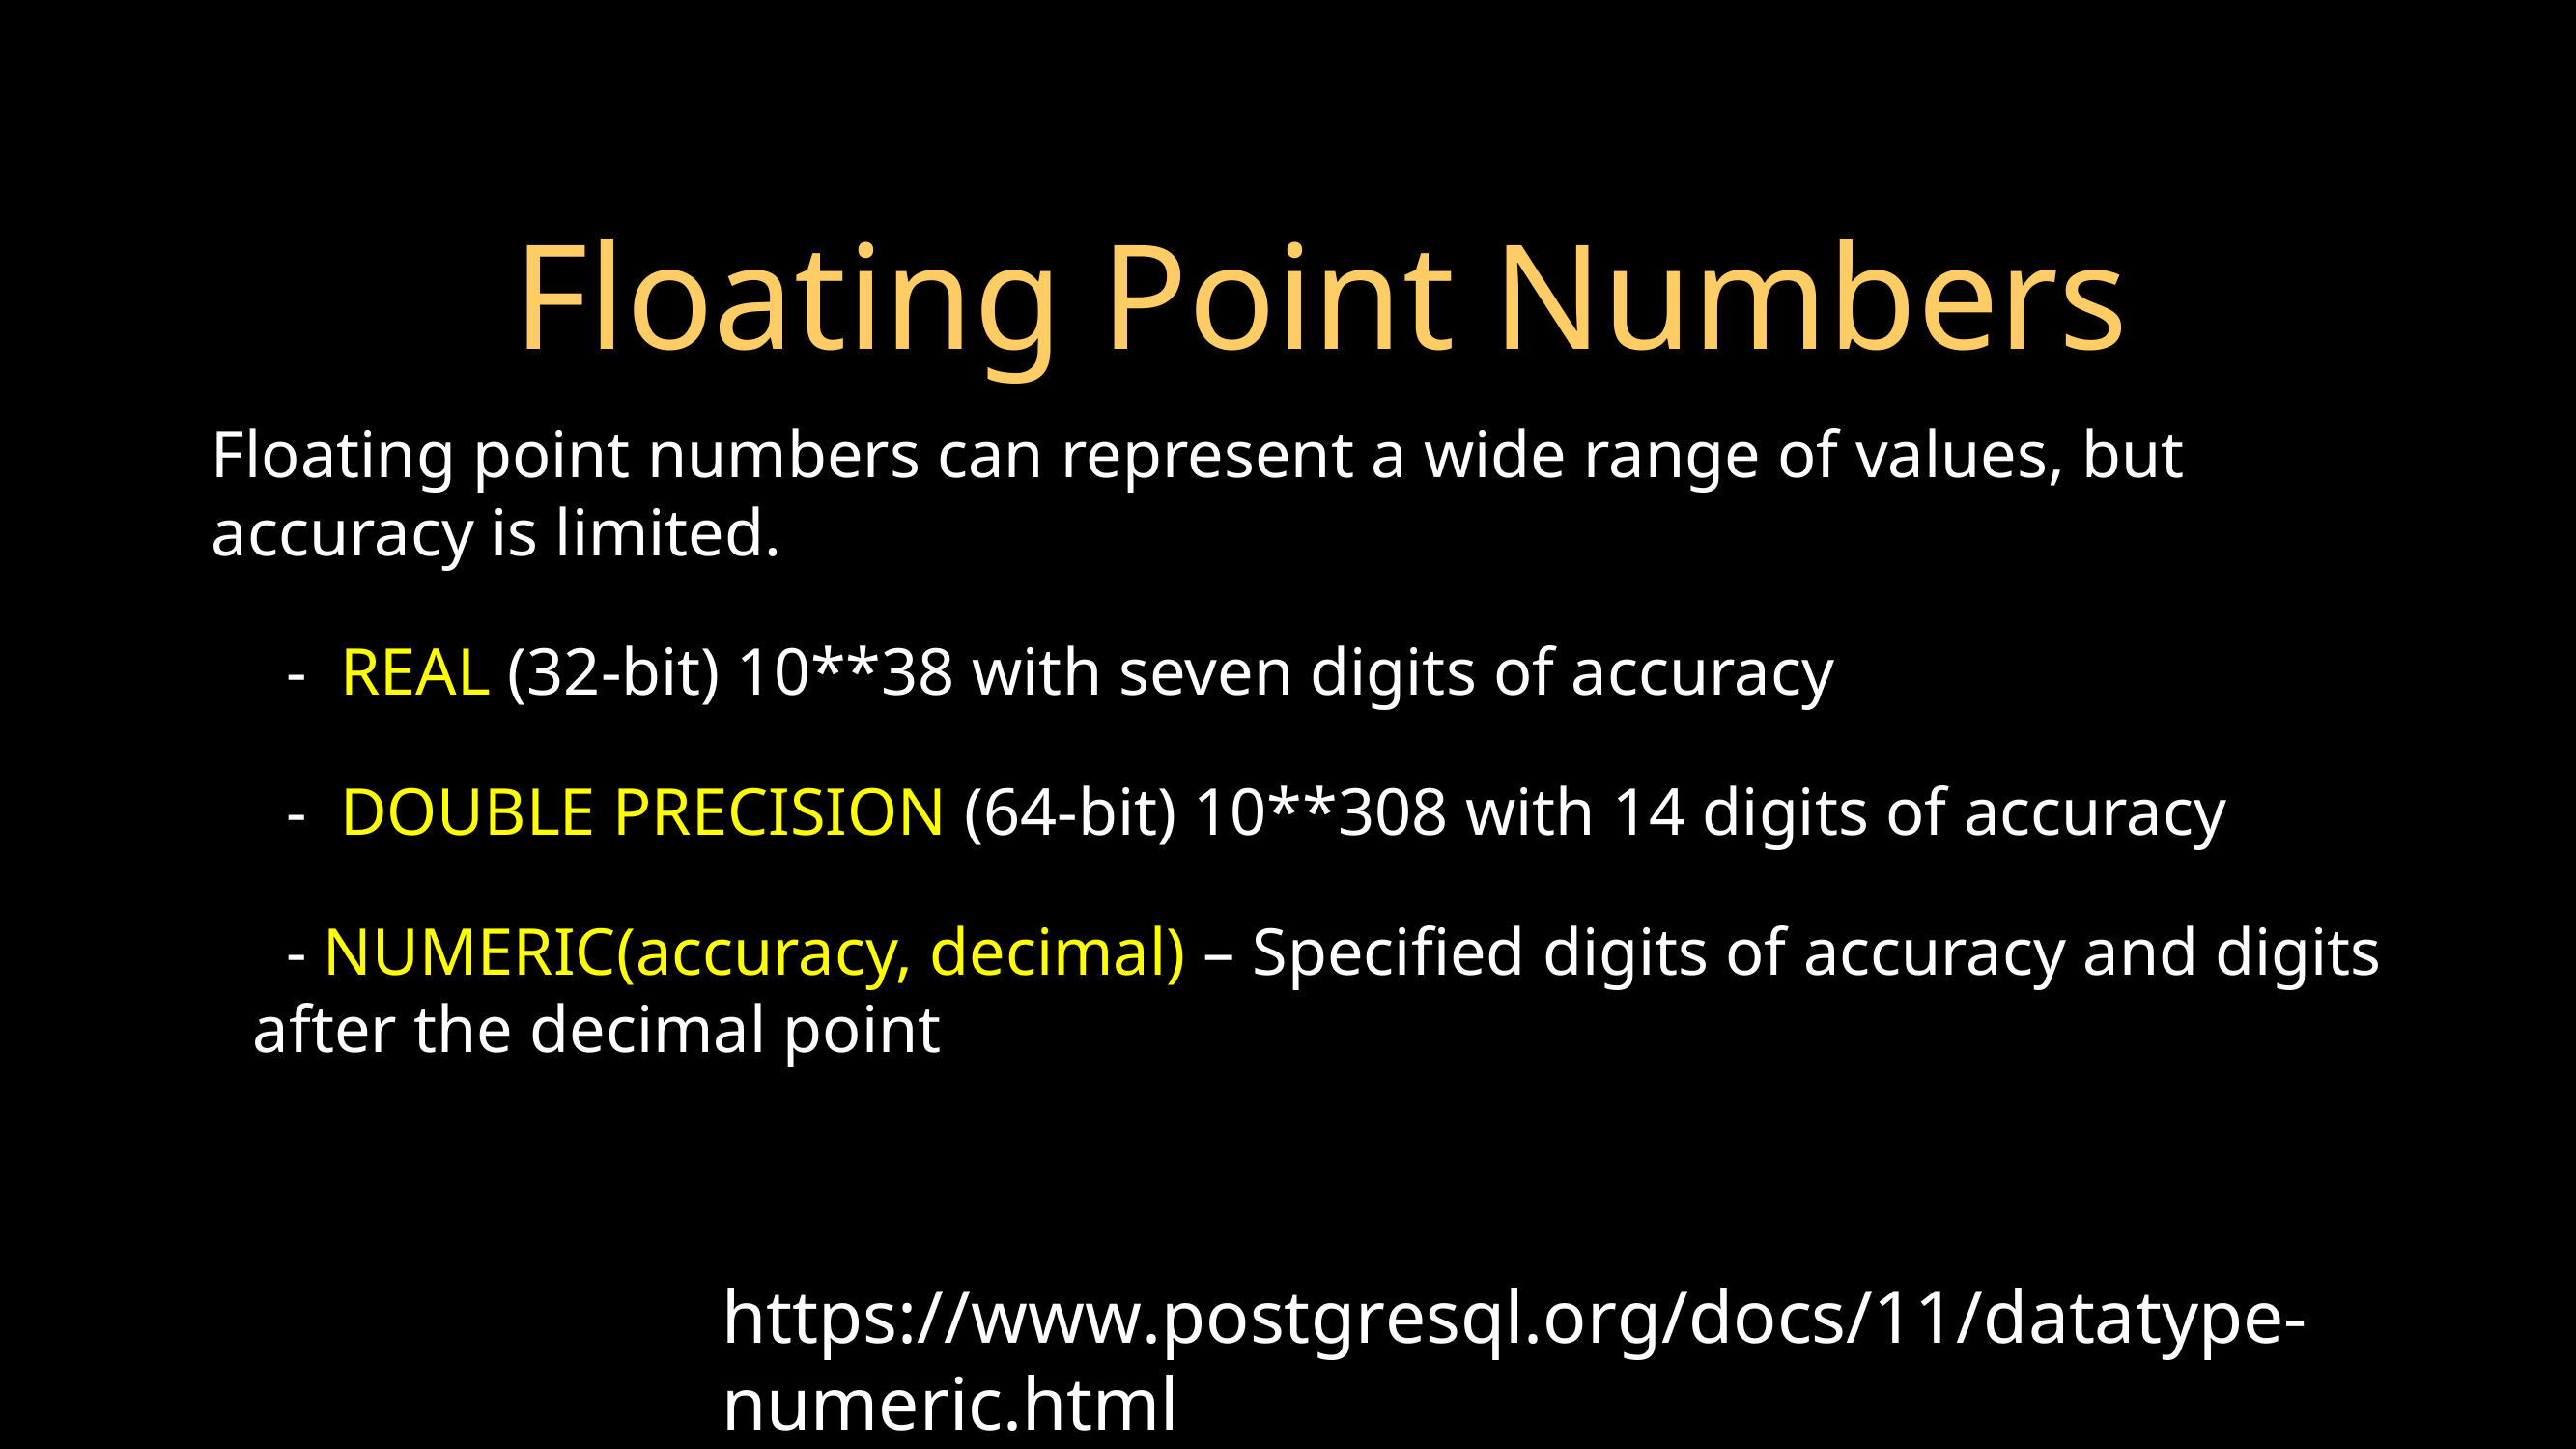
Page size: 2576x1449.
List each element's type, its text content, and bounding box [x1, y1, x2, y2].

text_box https://www.postgresql.org/docs/11/datatype-numeric.html [707, 1263, 2571, 1449]
list Floating point numbers can represent a wide range of values, but accuracy is limited. - REAL (32-bit) 10**38 with seven digits of accuracy - DOUBLE PRECISION (64-bit) 10**308 with 14 digits of accuracy - NUMERIC(accuracy, decimal) – Specified digits of accuracy and digits after the decimal point [175, 404, 2423, 1075]
title Floating Point Numbers [183, 108, 2460, 473]
